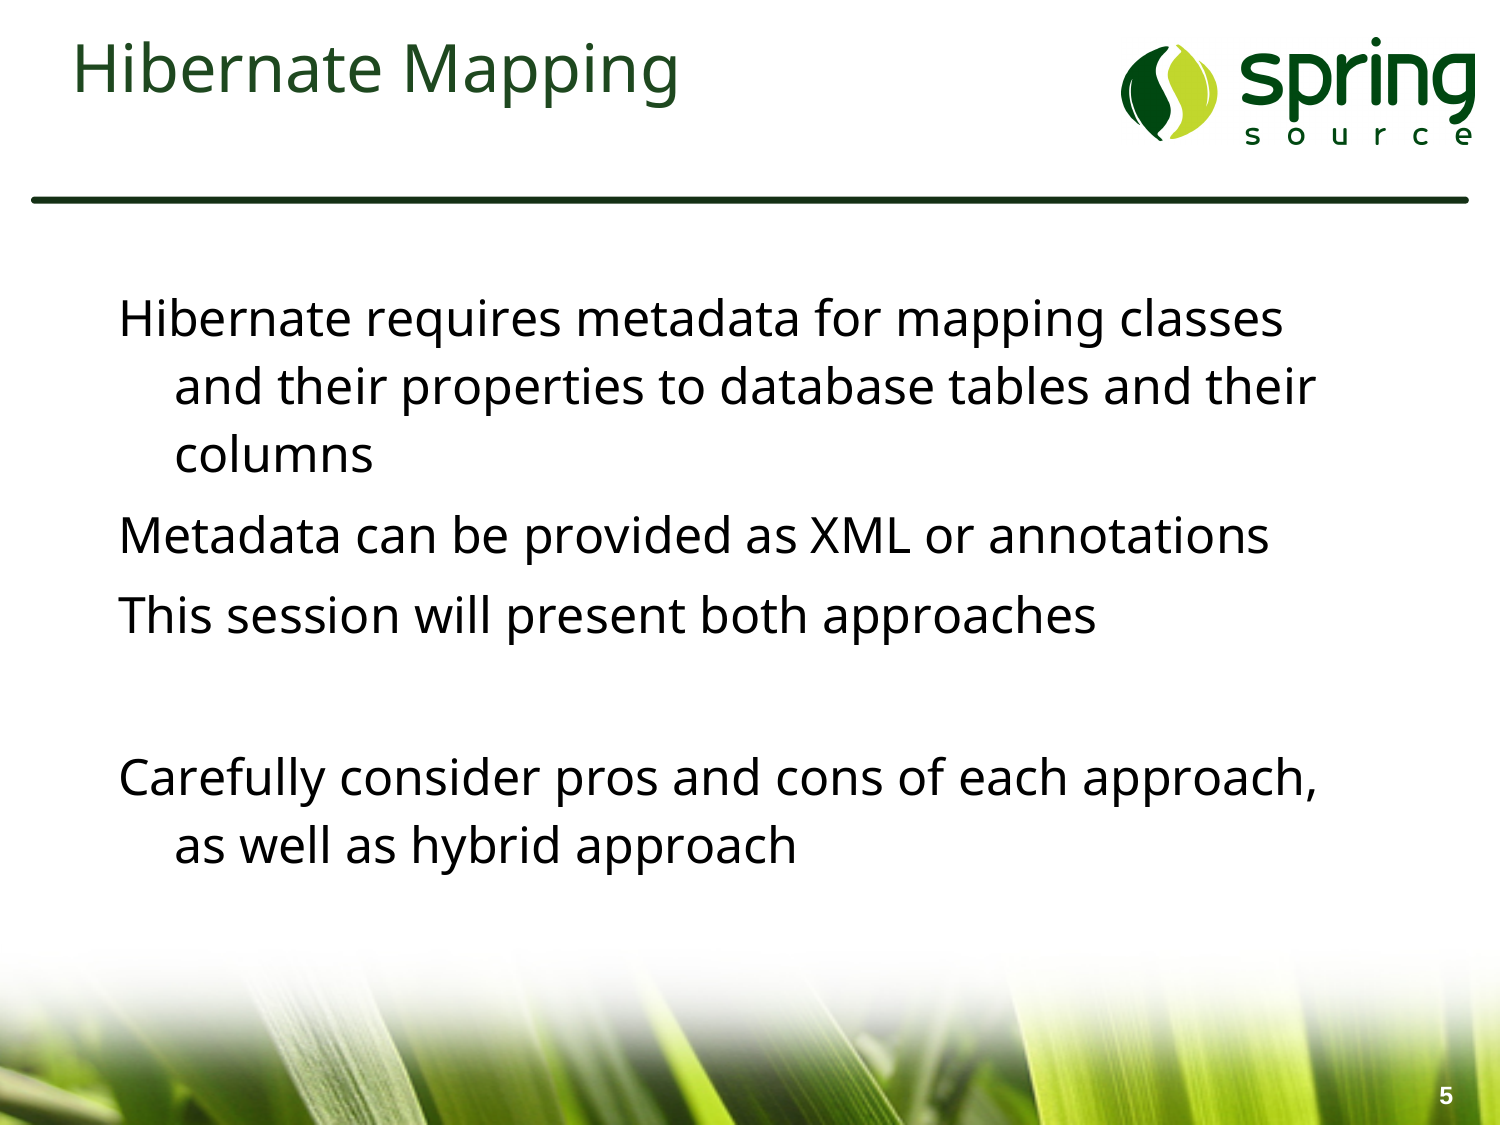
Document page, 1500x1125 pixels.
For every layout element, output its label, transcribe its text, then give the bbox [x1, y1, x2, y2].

picture [0, 944, 1500, 1125]
list Hibernate requires metadata for mapping classes and their properties to database tables and their columns Metadata can be provided as XML or annotations This session will present both approaches Carefully consider pros and cons of each approach, as well as hybrid approach [103, 275, 1394, 938]
title Hibernate Mapping [56, 13, 1089, 176]
picture [1121, 37, 1475, 145]
